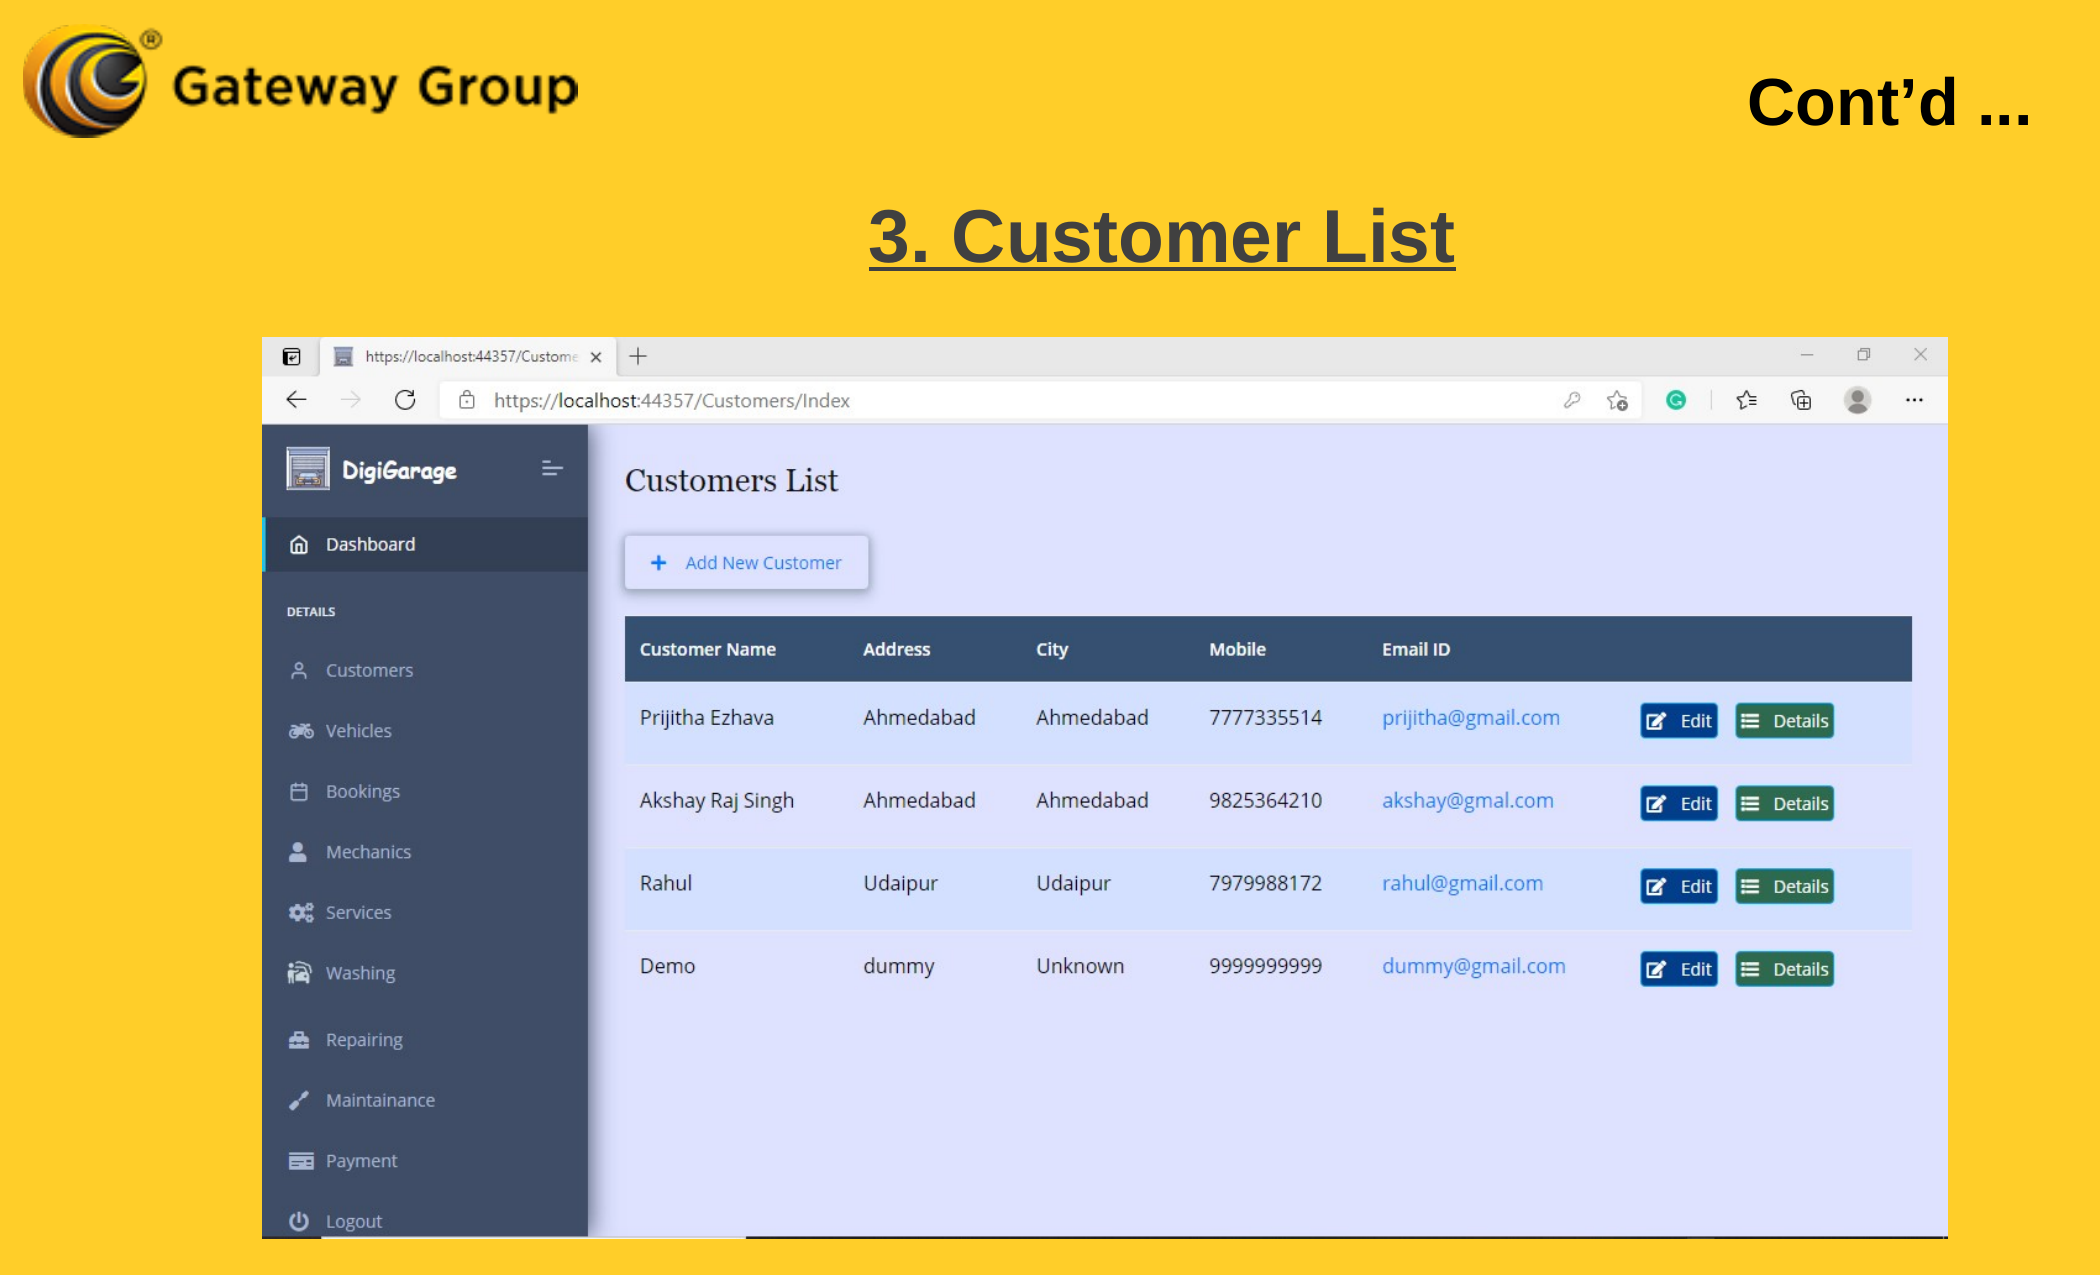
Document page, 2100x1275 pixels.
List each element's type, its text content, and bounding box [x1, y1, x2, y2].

picture [262, 337, 1948, 1239]
text_box Cont’d ... [1732, 57, 2063, 147]
picture [23, 24, 578, 138]
text_box 3. Customer List [825, 187, 1501, 337]
